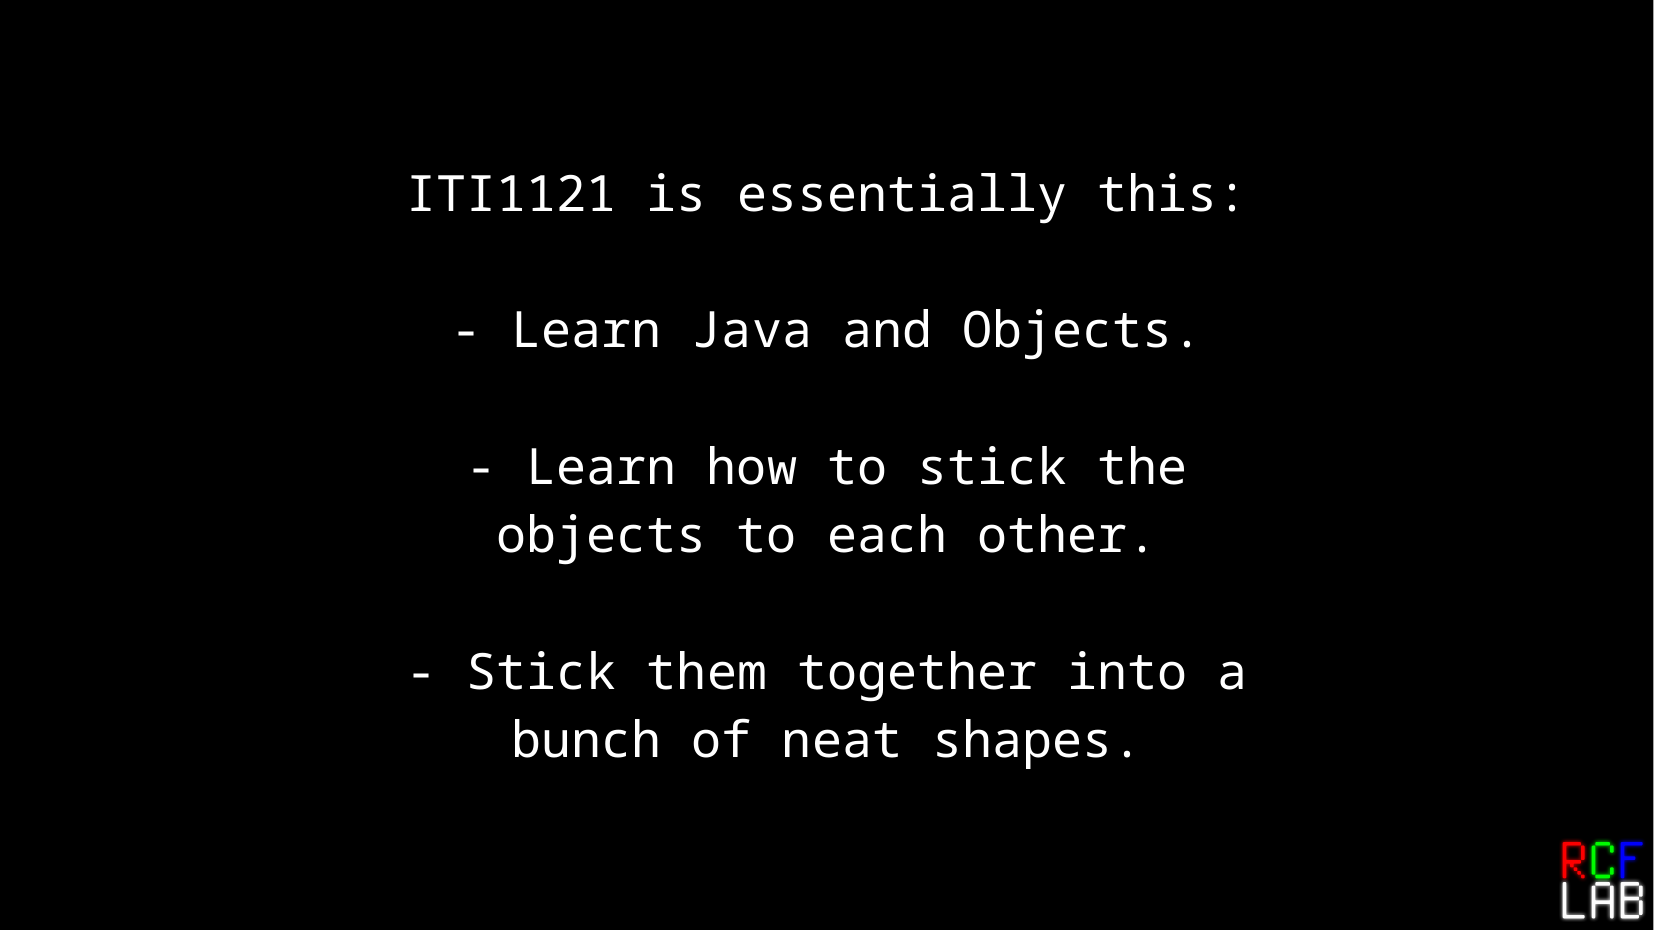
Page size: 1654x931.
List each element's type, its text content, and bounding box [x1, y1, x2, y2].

picture [1559, 838, 1646, 922]
list ITI1121 is essentially this: - Learn Java and Objects. - Learn how to stick the objects to each other. - Stick them together into a bunch of neat shapes. [375, 125, 1279, 805]
